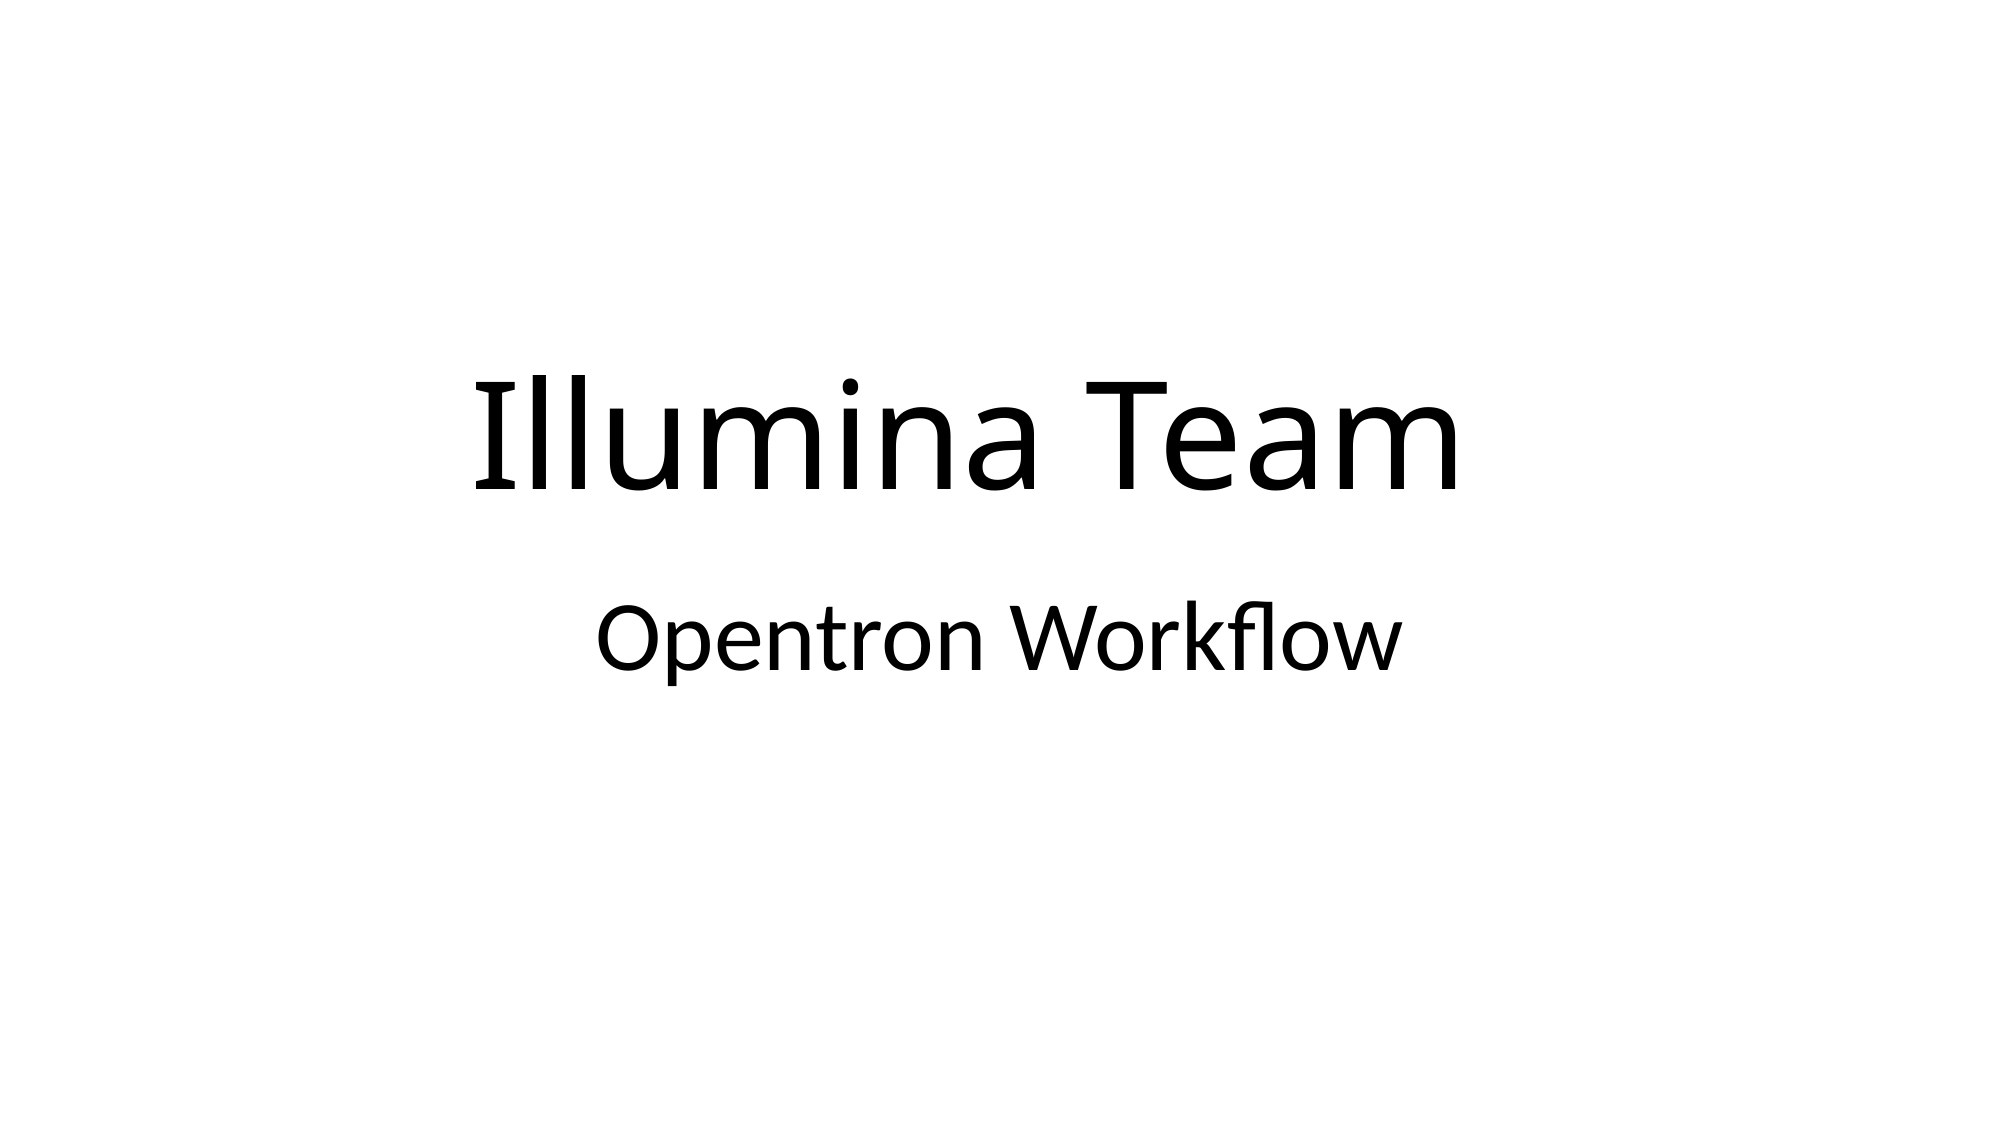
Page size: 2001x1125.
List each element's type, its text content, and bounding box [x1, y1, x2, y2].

text_box Illumina Team [219, 142, 1720, 534]
text_box Opentron Workflow [249, 590, 1750, 863]
